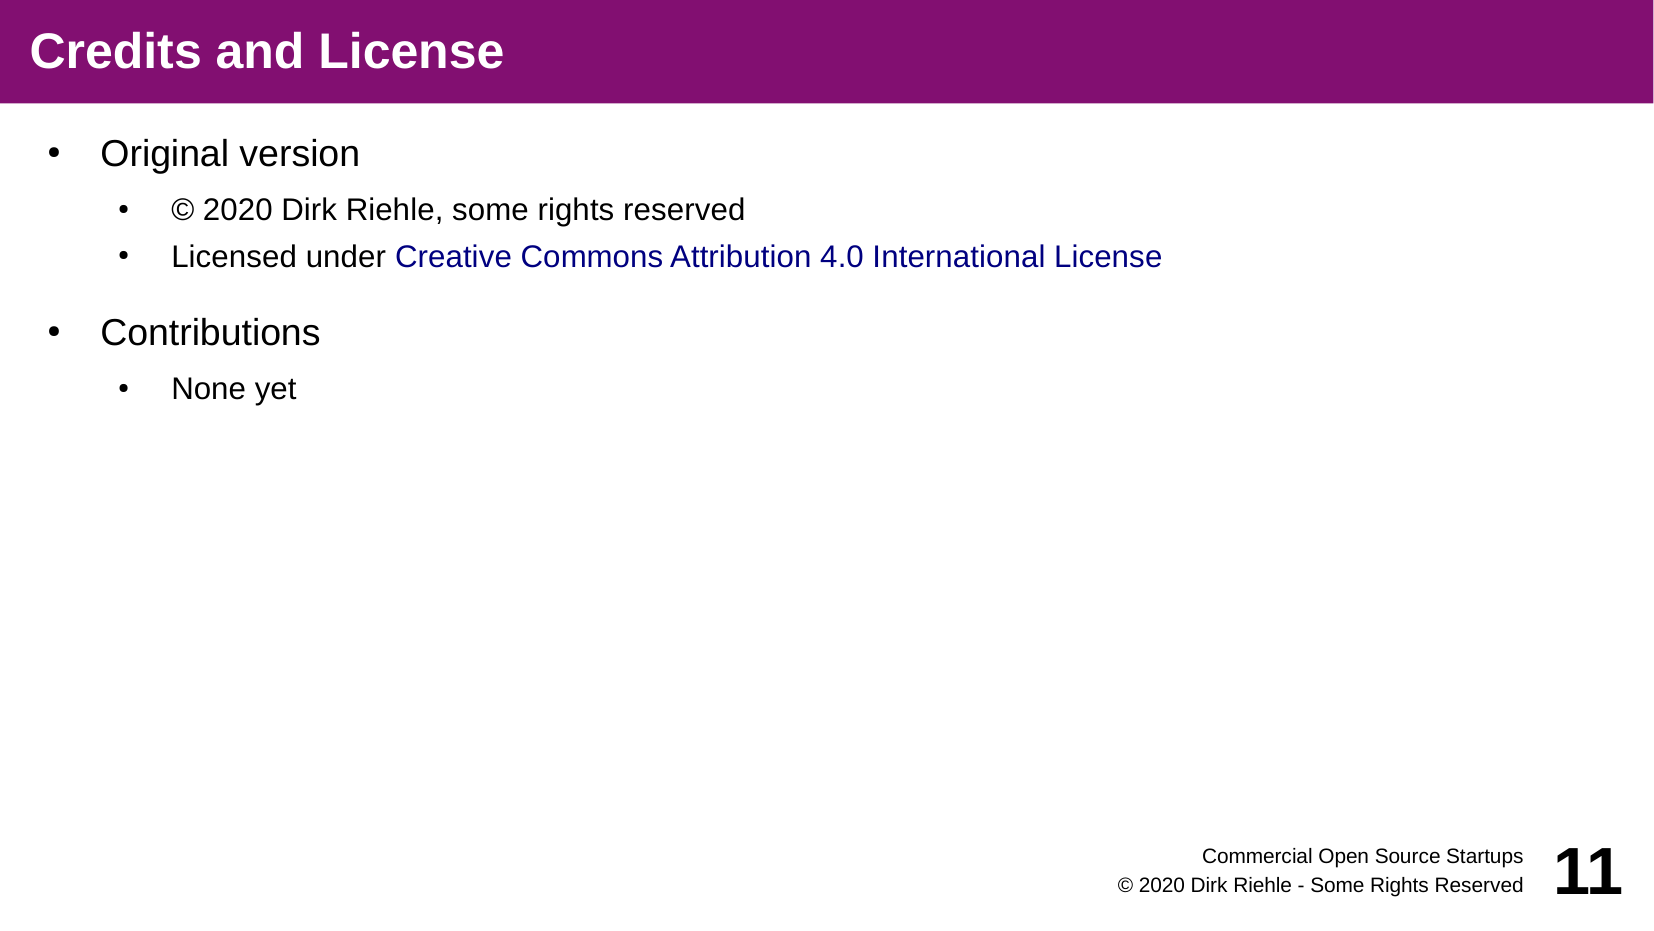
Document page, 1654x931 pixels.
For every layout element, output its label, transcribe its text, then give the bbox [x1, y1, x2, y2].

title Credits and License [0, 0, 1654, 104]
list Original version © 2020 Dirk Riehle, some rights reserved Licensed under Creative Commons Attribution 4.0 International License Contributions None yet [29, 132, 1625, 813]
